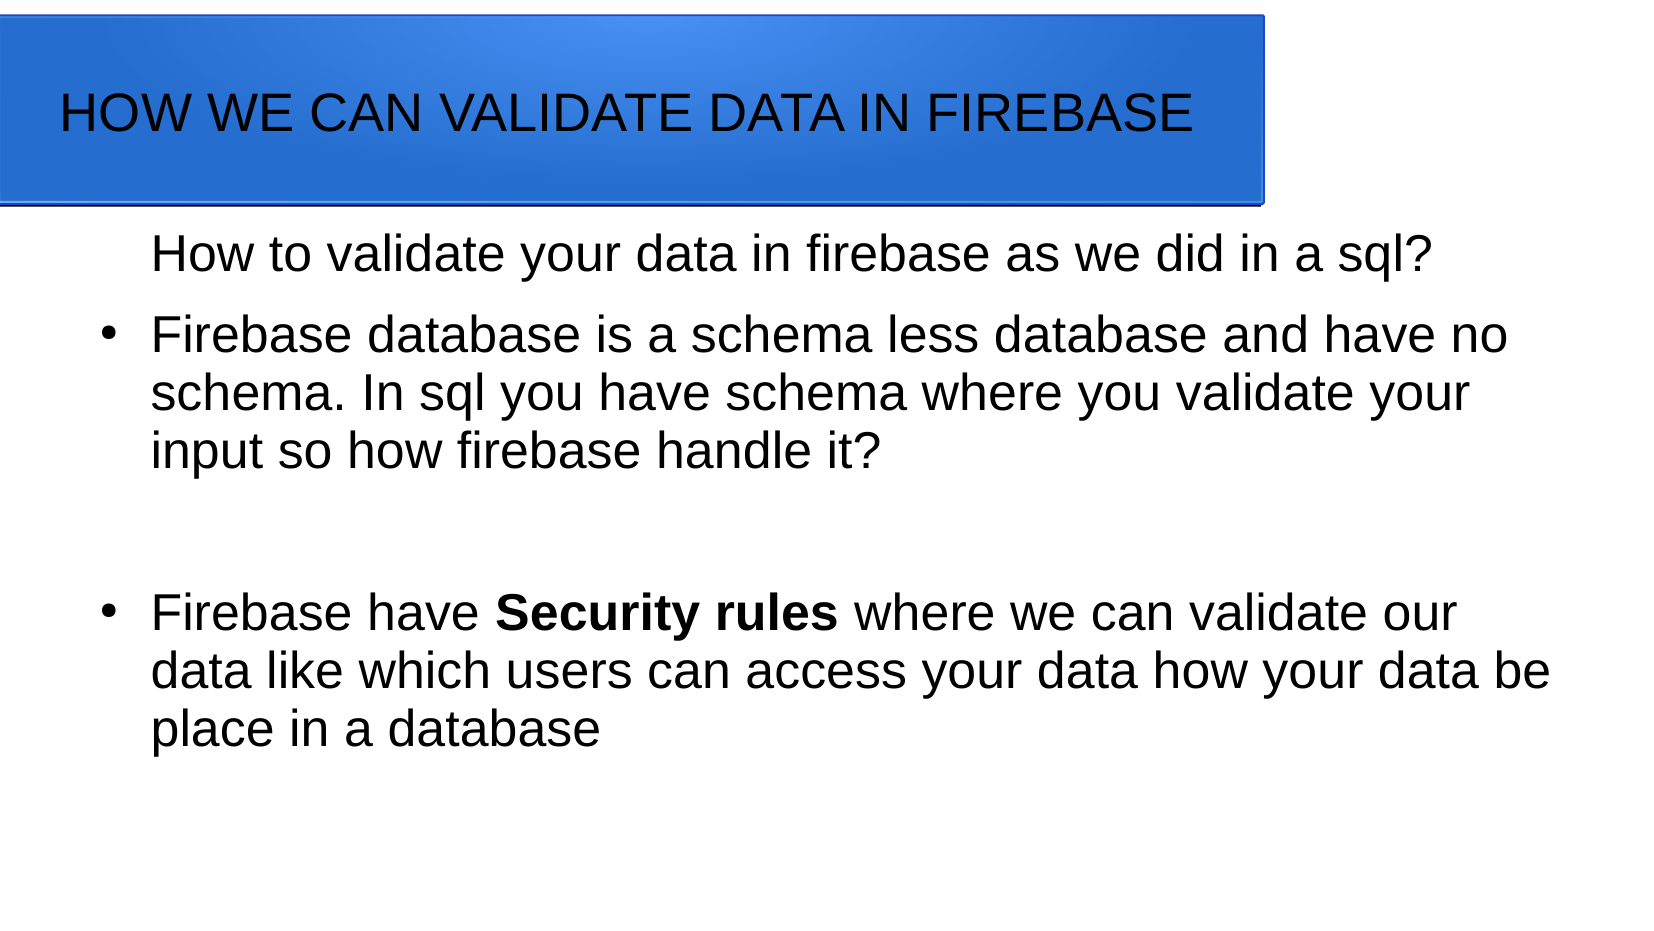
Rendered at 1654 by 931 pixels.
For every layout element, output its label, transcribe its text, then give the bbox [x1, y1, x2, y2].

list How to validate your data in firebase as we did in a sql? Firebase database is a schema less database and have no schema. In sql you have schema where you validate your input so how firebase handle it? Firebase have Security rules where we can validate our data like which users can access your data how your data be place in a database [82, 224, 1571, 764]
text_box HOW WE CAN VALIDATE DATA IN FIREBASE [45, 75, 1212, 141]
